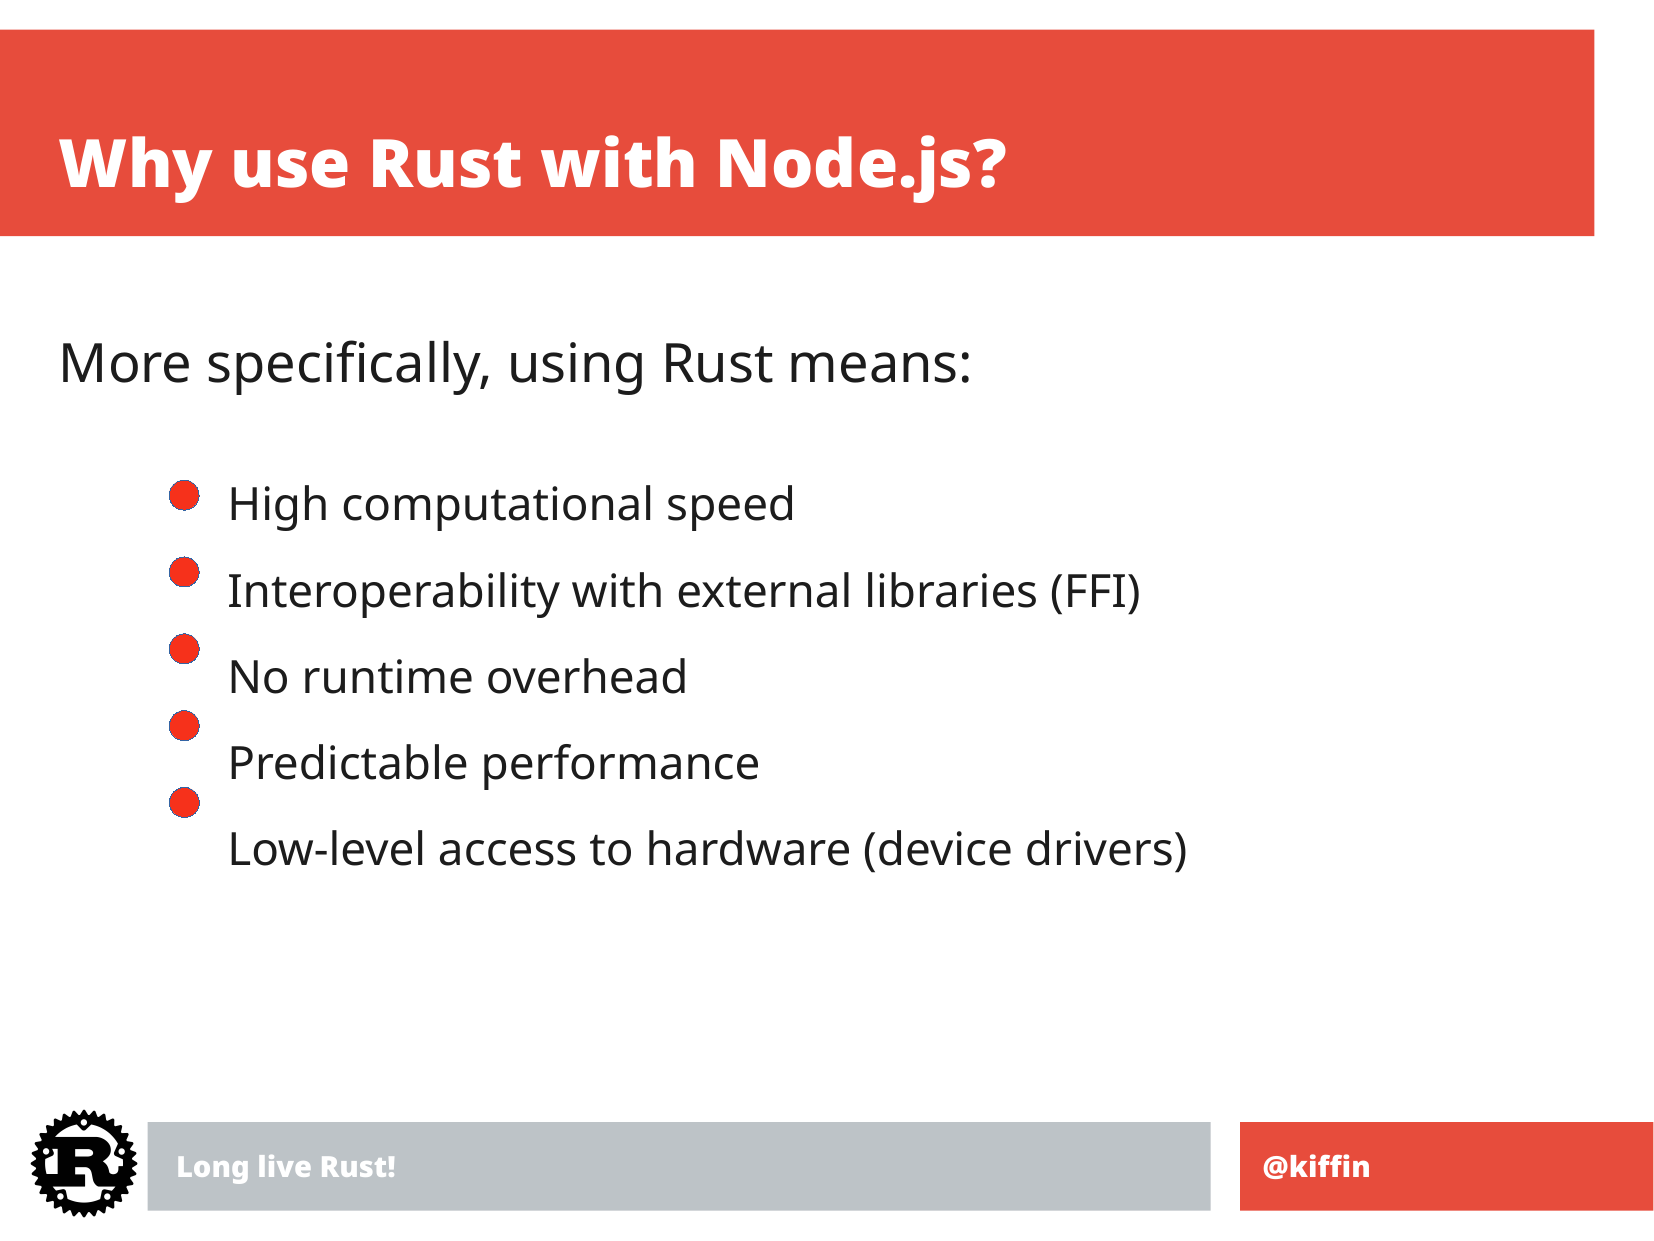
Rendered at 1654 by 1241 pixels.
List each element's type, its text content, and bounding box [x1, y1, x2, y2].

list More specifically, using Rust means: [59, 324, 1565, 1093]
text_box Long live Rust! [176, 1122, 1201, 1211]
text_box @kiffin [1262, 1122, 1654, 1211]
picture [30, 1109, 138, 1218]
title Why use Rust with Node.js? [59, 59, 1595, 207]
list High computational speed Interoperability with external libraries (FFI) No runtime overhead Predictable performance Low-level access to hardware (device drivers) [180, 420, 1654, 1188]
text_box [169, 710, 200, 741]
text_box [169, 787, 200, 818]
